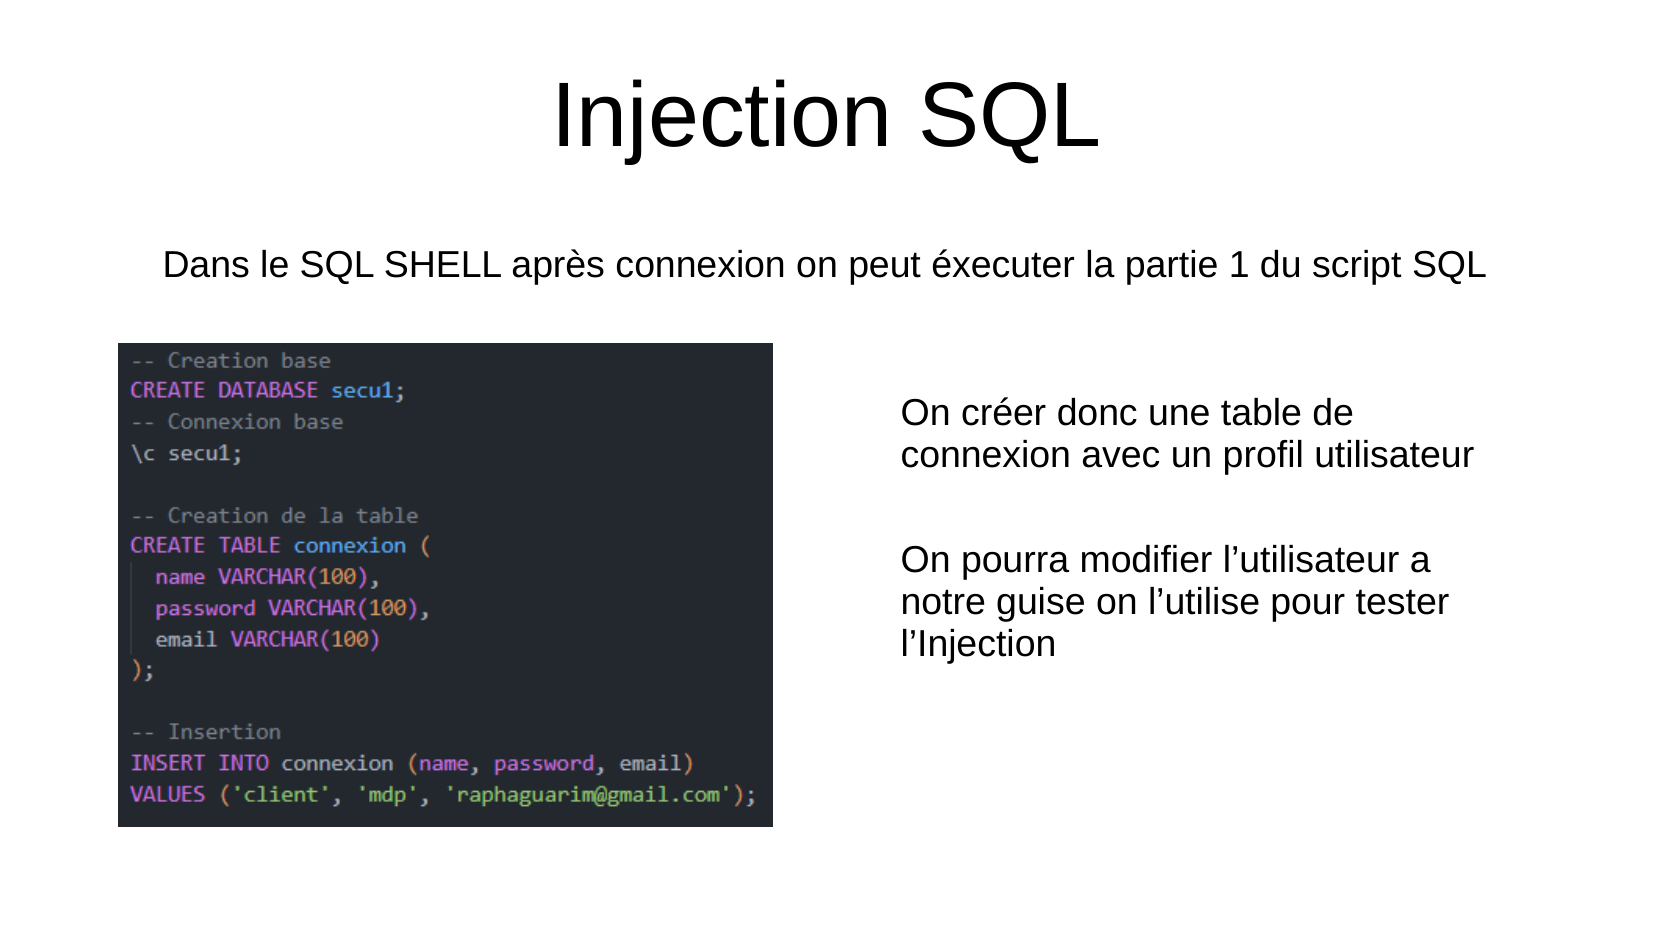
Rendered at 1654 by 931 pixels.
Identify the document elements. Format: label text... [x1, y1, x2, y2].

text_box On pourra modifier l’utilisateur a notre guise on l’utilise pour tester l’Injection [885, 531, 1477, 673]
title Injection SQL [82, 37, 1571, 193]
picture [118, 343, 773, 827]
text_box Dans le SQL SHELL après connexion on peut éxecuter la partie 1 du script SQL [147, 236, 1565, 336]
text_box On créer donc une table de connexion avec un profil utilisateur [885, 383, 1506, 483]
